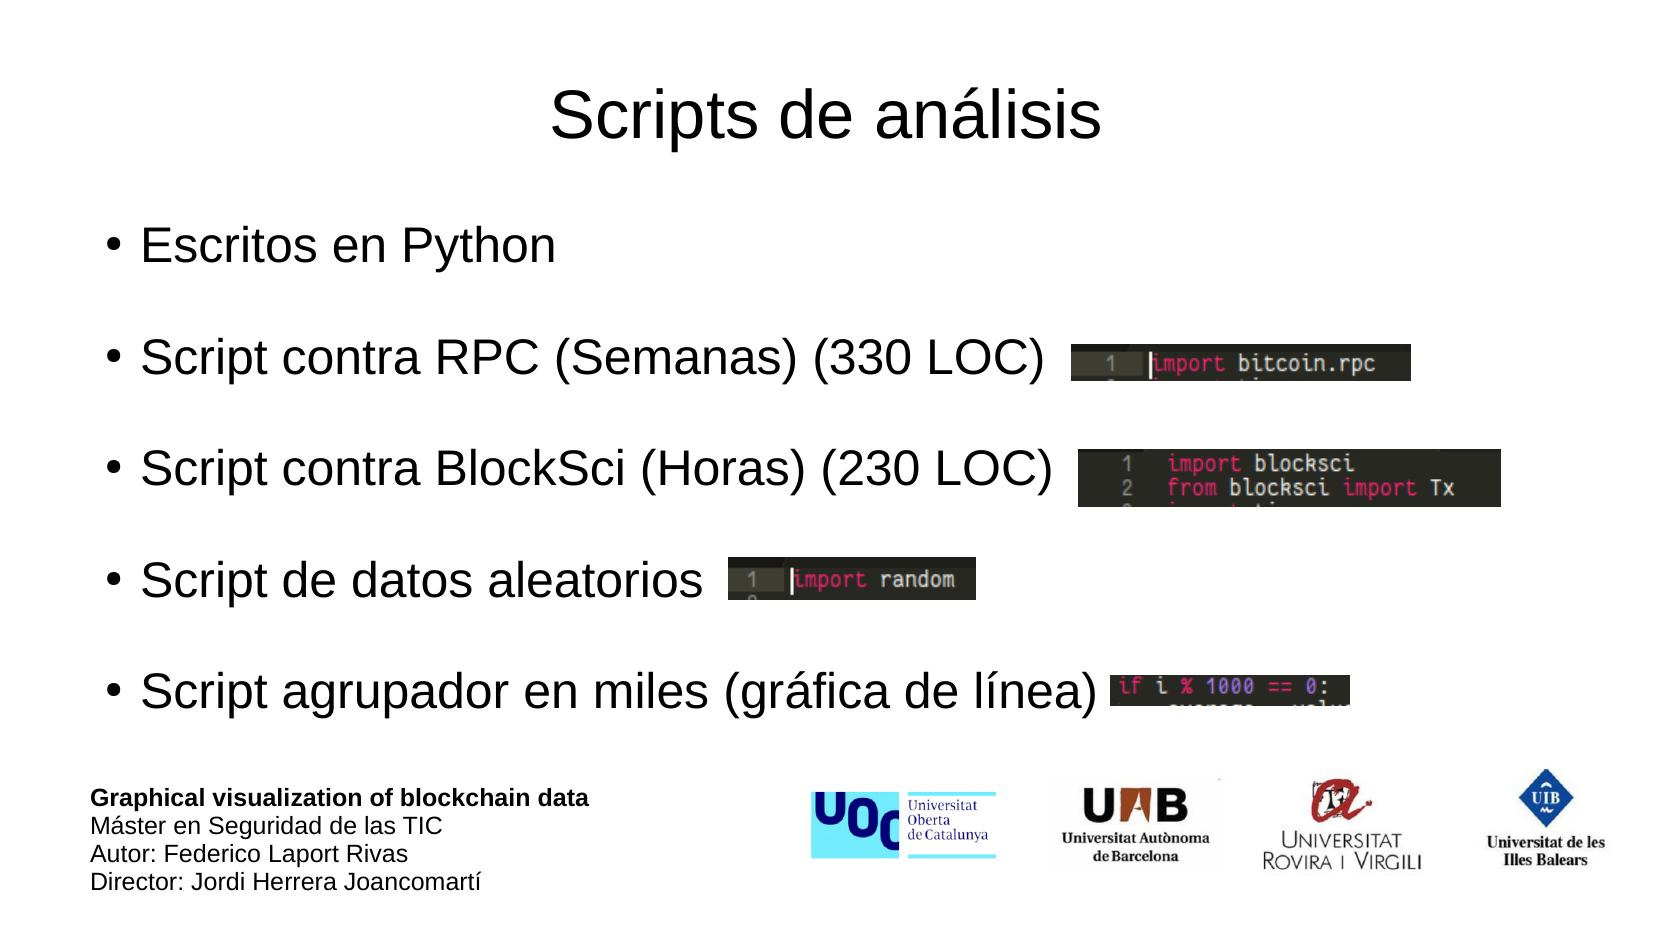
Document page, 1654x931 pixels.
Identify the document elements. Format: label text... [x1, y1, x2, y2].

text_box Graphical visualization of blockchain data Máster en Seguridad de las TIC Autor: Federico Laport Rivas Director: Jordi Herrera Joancomartí [90, 811, 616, 896]
picture [1078, 449, 1501, 507]
title Scripts de análisis [82, 37, 1571, 193]
picture [1110, 675, 1351, 706]
picture [788, 752, 1636, 901]
text_box Escritos en Python Script contra RPC (Semanas) (330 LOC) Script contra BlockSci (Horas) (230 LOC) Script de datos aleatorios Script agrupador en miles (gráfica de línea) [90, 210, 1501, 811]
picture [1071, 344, 1411, 381]
picture [728, 557, 976, 601]
